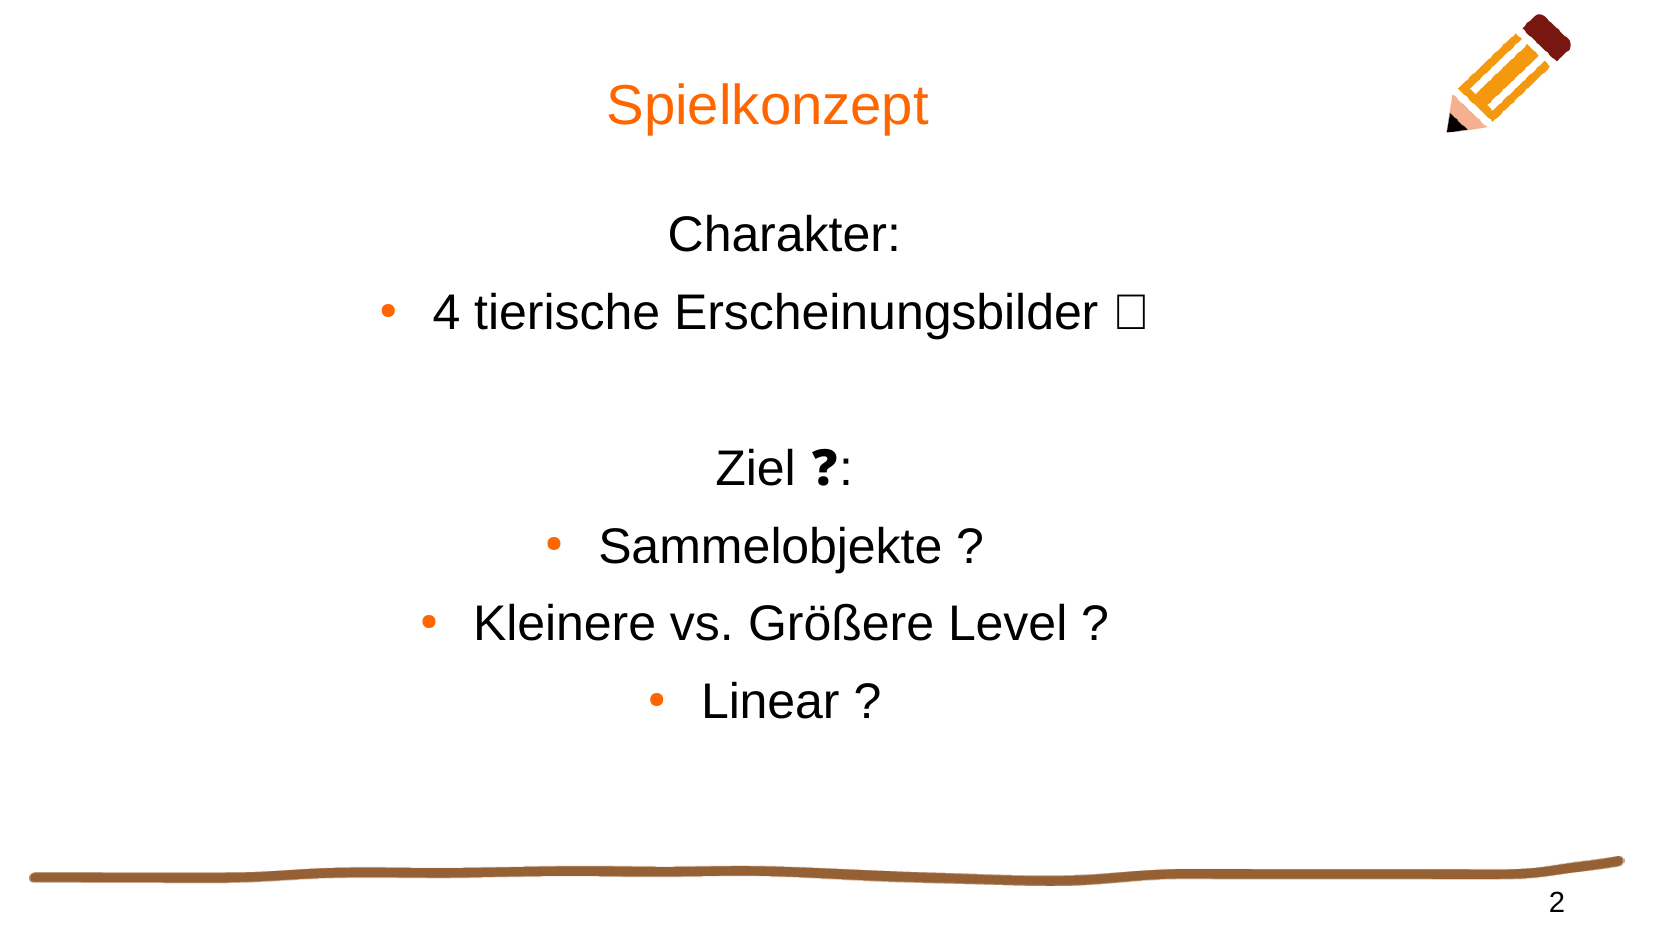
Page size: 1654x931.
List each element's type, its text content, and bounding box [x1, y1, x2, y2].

picture [1446, 14, 1571, 133]
title Spielkonzept [88, 53, 1447, 157]
list Charakter: 4 tierische Erscheinungsbilder ✅ Ziel ❓: Sammelobjekte ? Kleinere vs. Größere Level ? Linear ? [17, 206, 1495, 857]
picture [29, 856, 1625, 886]
